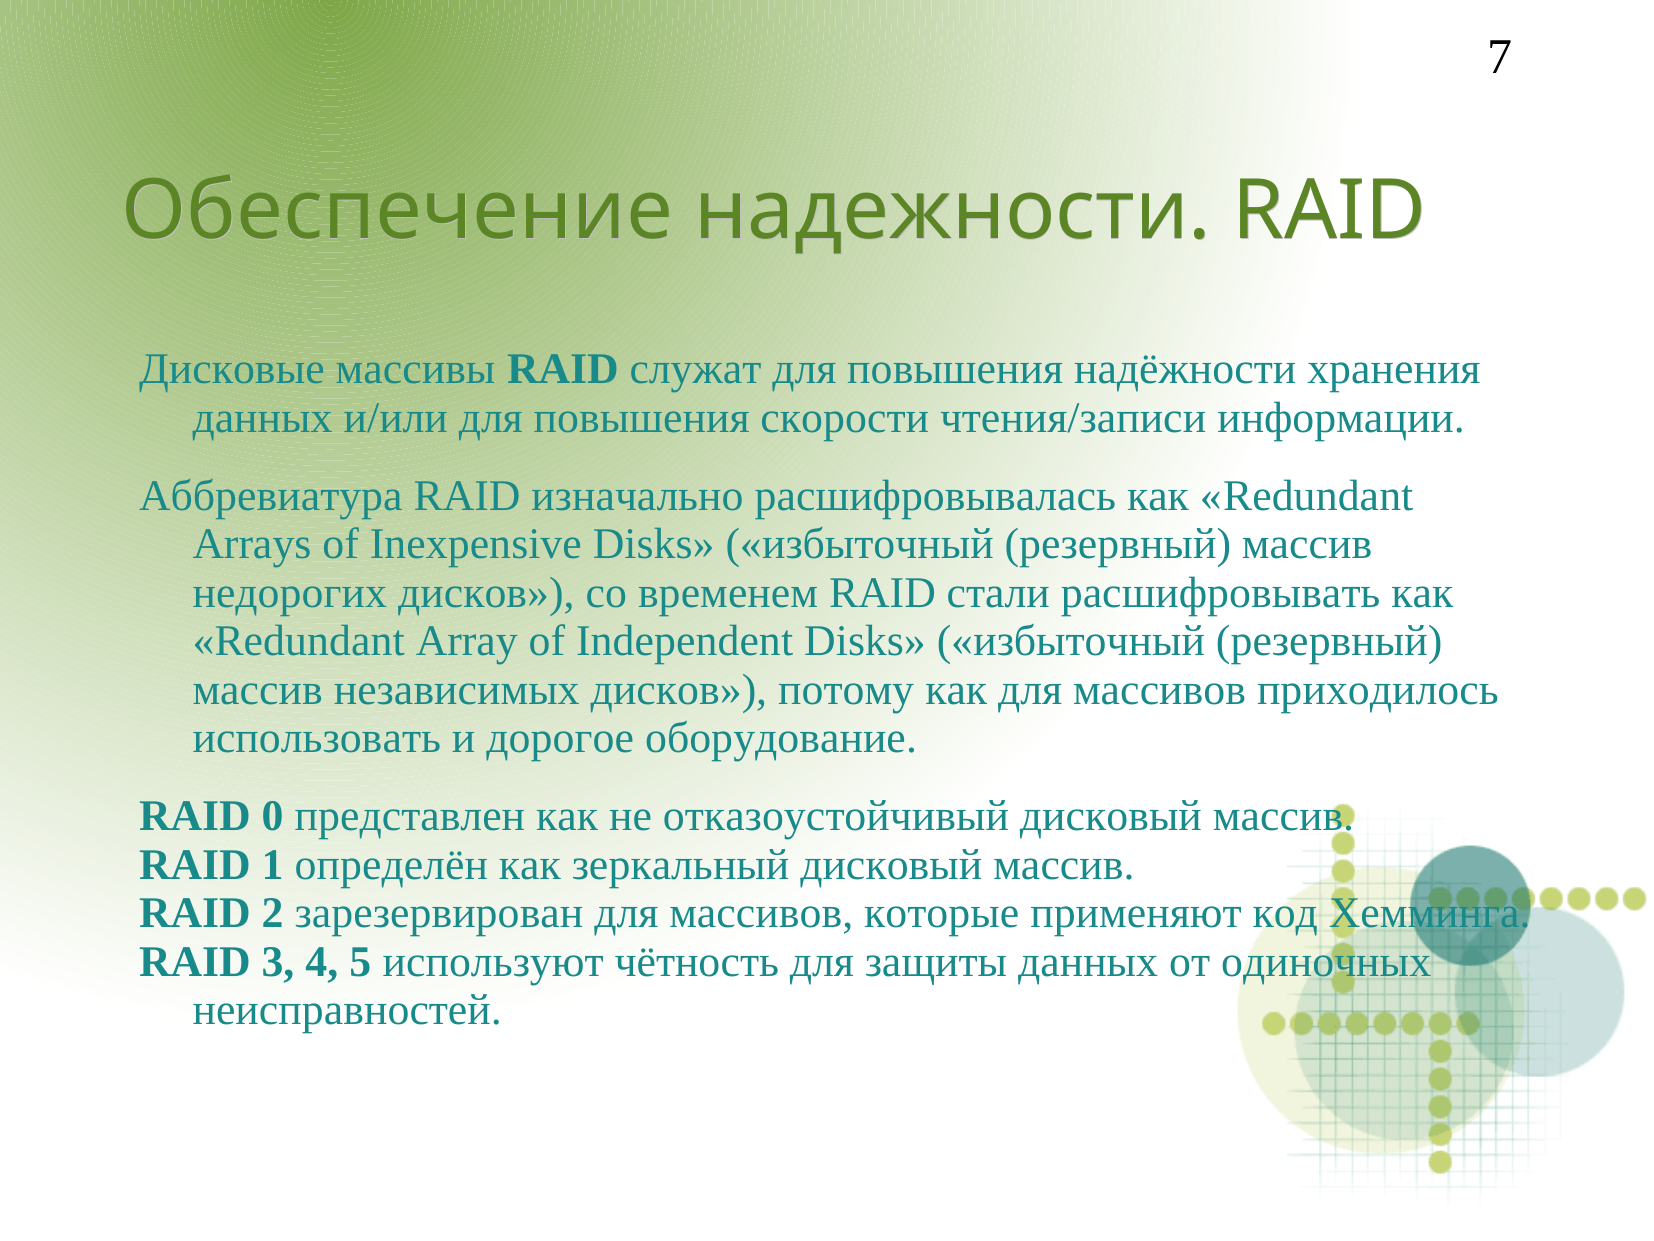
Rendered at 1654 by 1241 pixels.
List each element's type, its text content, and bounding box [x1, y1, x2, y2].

list Дисковые массивы RAID служат для повышения надёжности хранения данных и/или для повышения скорости чтения/записи информации. Аббревиатура RAID изначально расшифровывалась как «Redundant Arrays of Inexpensive Disks» («избыточный (резервный) массив недорогих дисков»), со временем RAID стали расшифровывать как «Redundant Array of Independent Disks» («избыточный (резервный) массив независимых дисков»), потому как для массивов приходилось использовать и дорогое оборудование. RAID 0 представлен как не отказоустойчивый дисковый массив. RAID 1 определён как зеркальный дисковый массив. RAID 2 зарезервирован для массивов, которые применяют код Хемминга. RAID 3, 4, 5 используют чётность для защиты данных от одиночных неисправностей. [121, 344, 1534, 1127]
picture [1224, 792, 1654, 1211]
title Обеспечение надежности. RAID [121, 102, 1534, 311]
text_box <номер> [1498, 29, 1654, 89]
